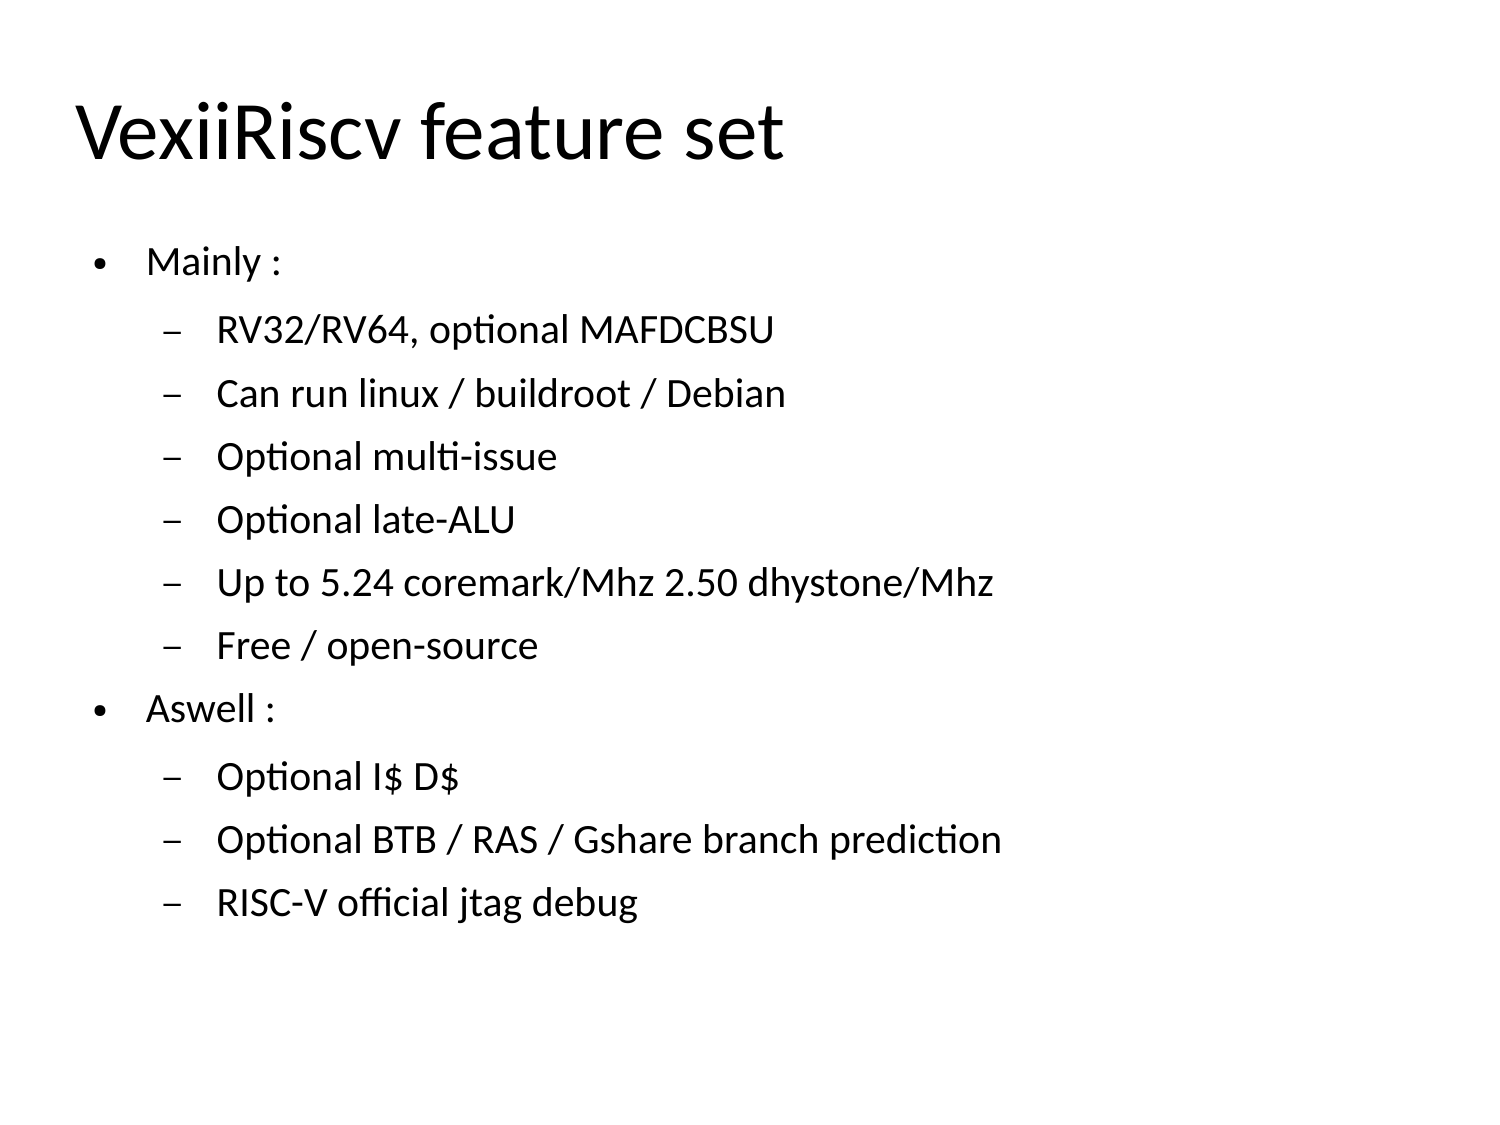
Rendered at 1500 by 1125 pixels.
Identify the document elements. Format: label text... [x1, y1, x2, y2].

title VexiiRiscv feature set [74, 44, 1425, 233]
list Mainly : RV32/RV64, optional MAFDCBSU Can run linux / buildroot / Debian Optional multi-issue Optional late-ALU Up to 5.24 coremark/Mhz 2.50 dhystone/Mhz Free / open-source Aswell : Optional I$ D$ Optional BTB / RAS / Gshare branch prediction RISC-V official jtag debug [75, 174, 1500, 1125]
